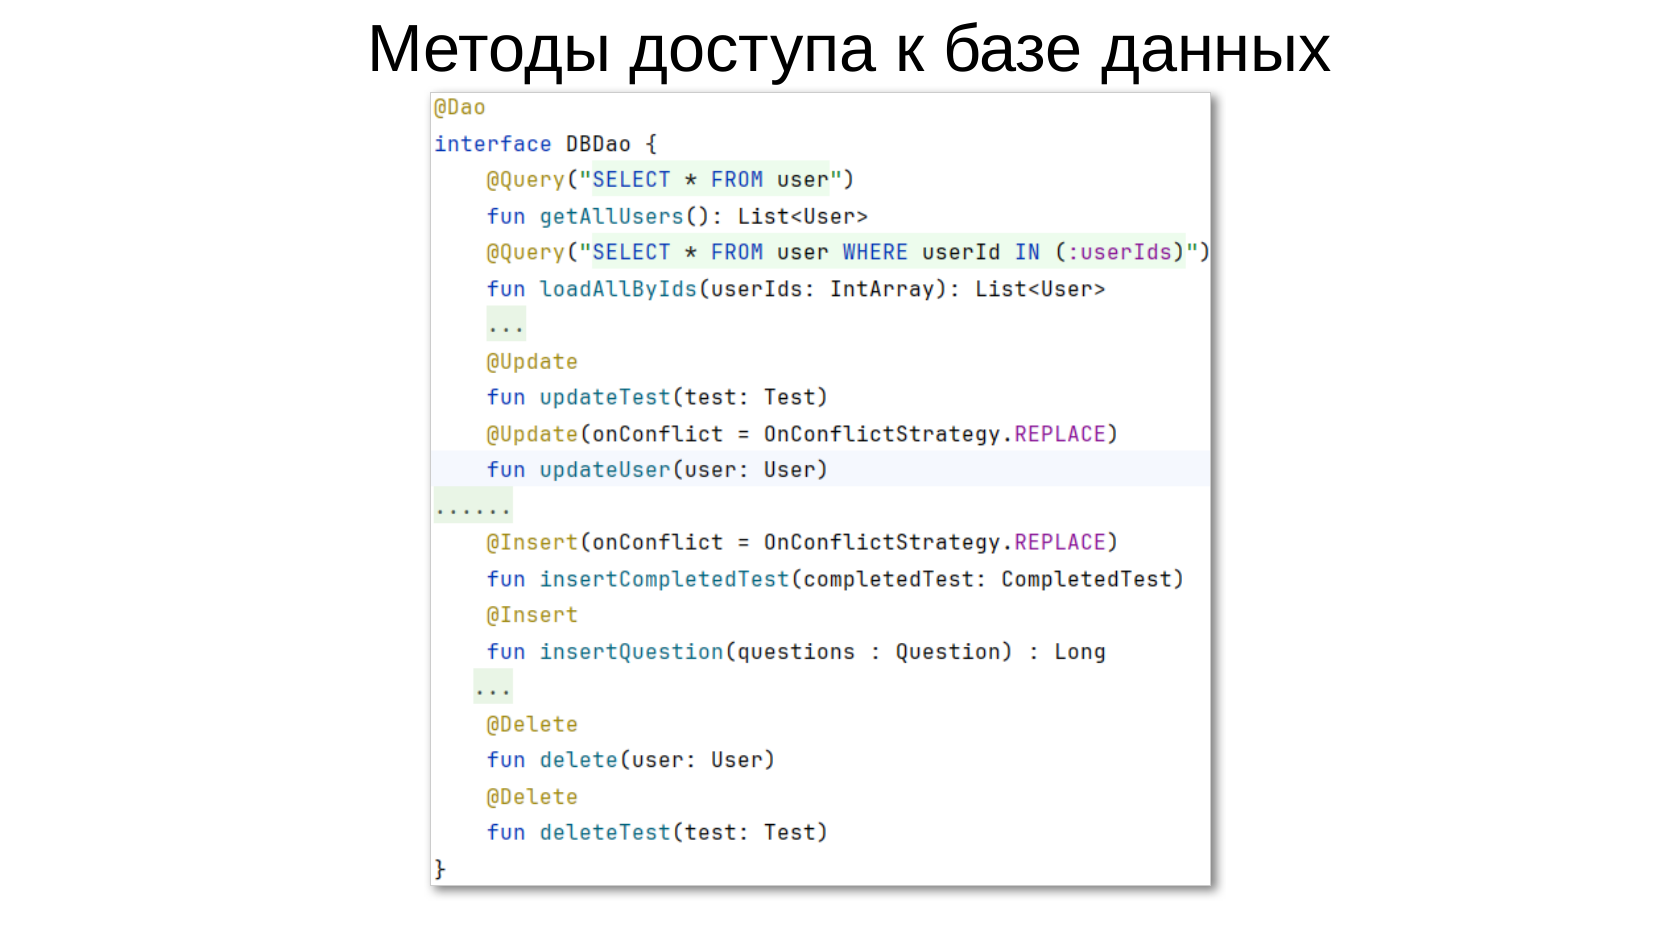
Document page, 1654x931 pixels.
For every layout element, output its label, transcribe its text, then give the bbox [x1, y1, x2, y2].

title Методы доступа к базе данных [106, 0, 1595, 126]
picture [430, 92, 1211, 886]
